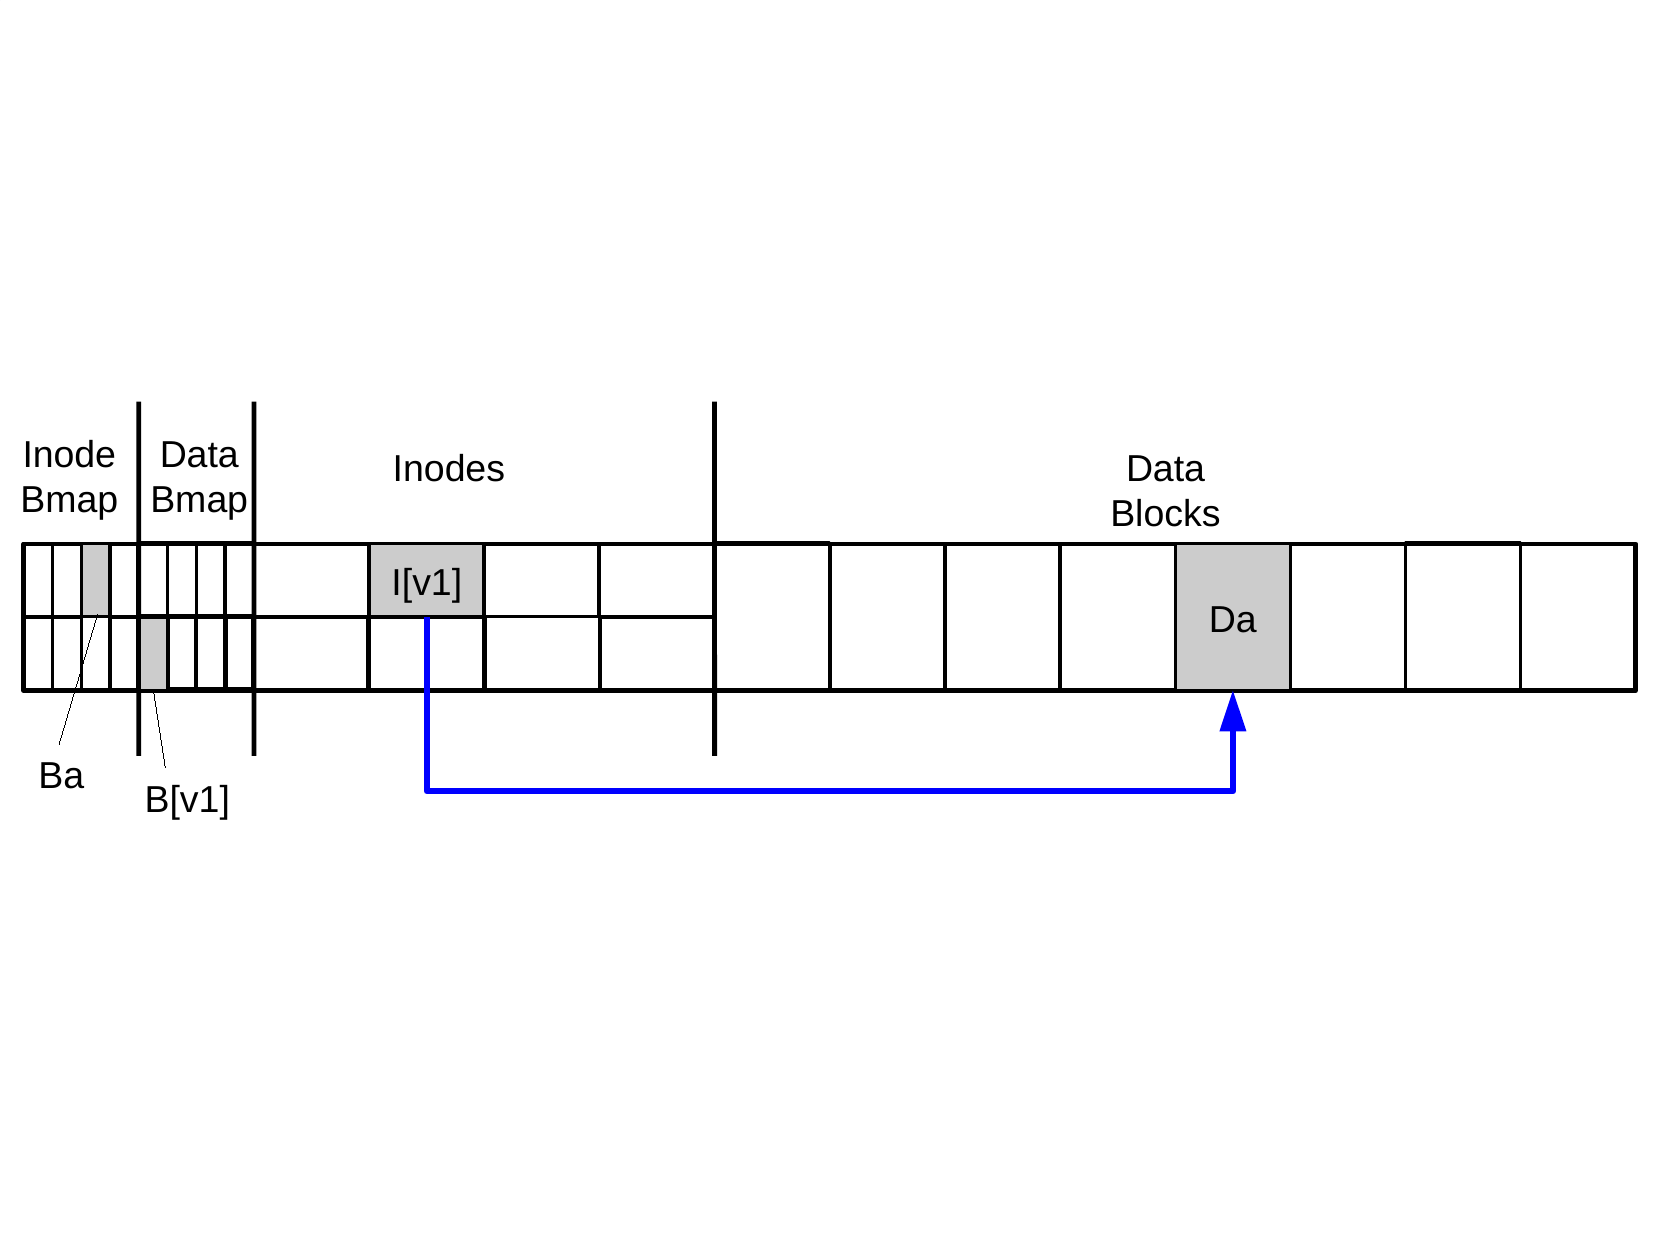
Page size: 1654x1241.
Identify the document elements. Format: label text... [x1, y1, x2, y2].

text_box Inodes [377, 437, 556, 494]
text_box Ba [23, 744, 99, 801]
text_box [139, 617, 166, 691]
text_box B[v1] [129, 767, 245, 825]
text_box [81, 543, 108, 615]
text_box Data Blocks [1051, 437, 1281, 494]
text_box Da [1175, 543, 1289, 691]
text_box I[v1] [369, 543, 482, 616]
text_box Data Bmap [126, 422, 272, 522]
text_box Inode Bmap [0, 422, 126, 522]
